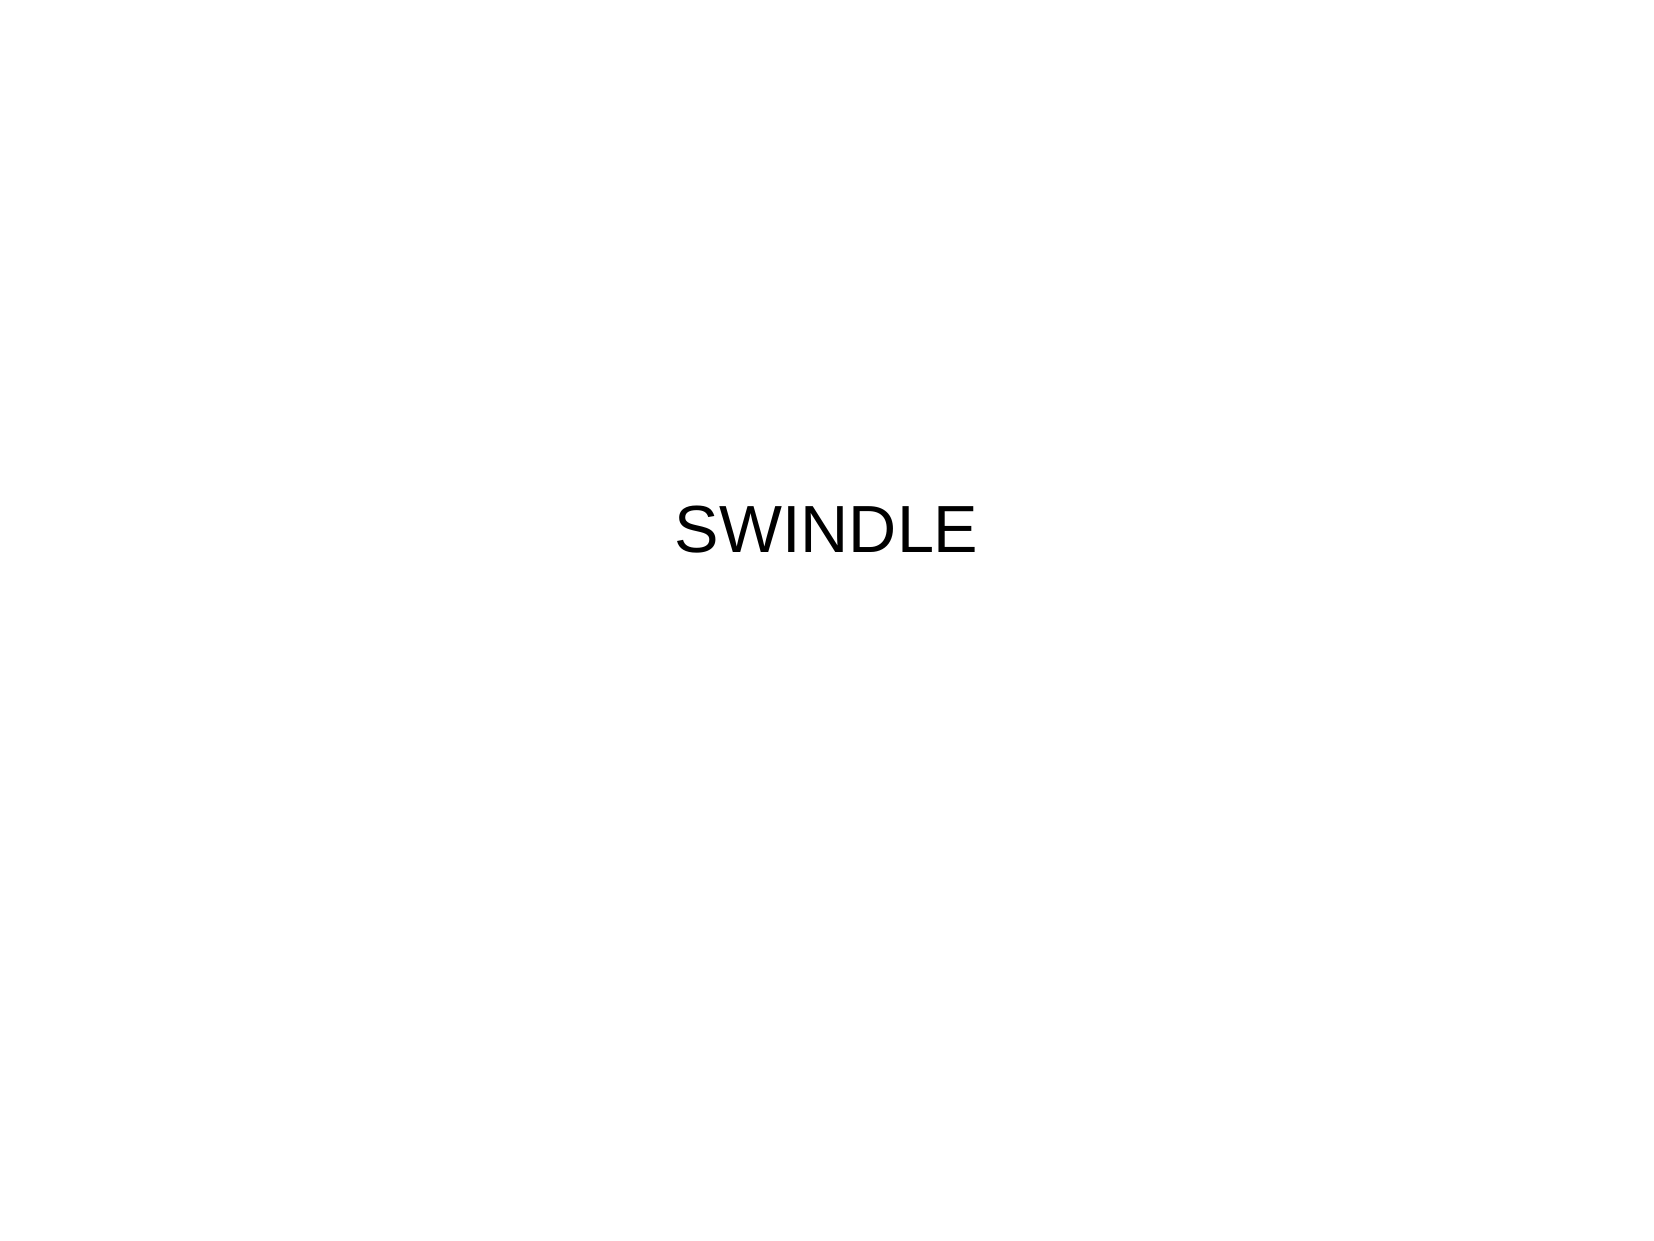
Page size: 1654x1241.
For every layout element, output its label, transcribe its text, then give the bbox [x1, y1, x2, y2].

subtitle SWINDLE [82, 49, 1571, 1010]
